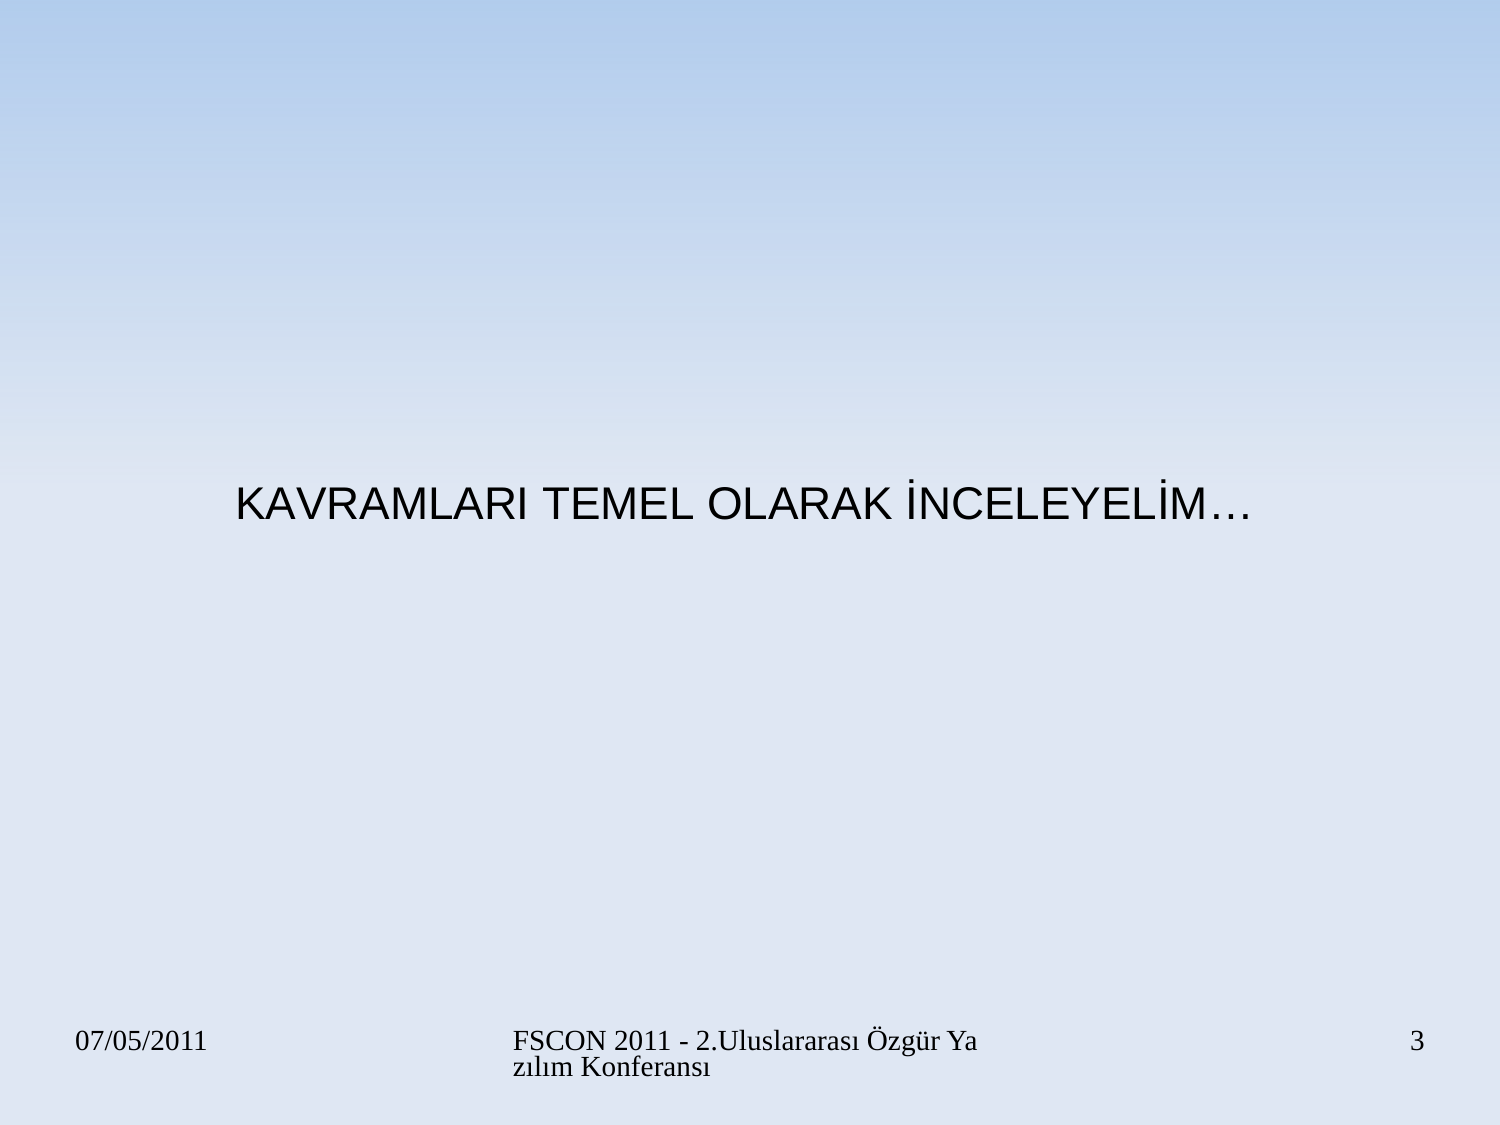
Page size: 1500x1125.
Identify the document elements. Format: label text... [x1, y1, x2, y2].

text_box KAVRAMLARI TEMEL OLARAK İNCELEYELİM… [69, 0, 1420, 1006]
picture [0, 0, 1500, 1125]
